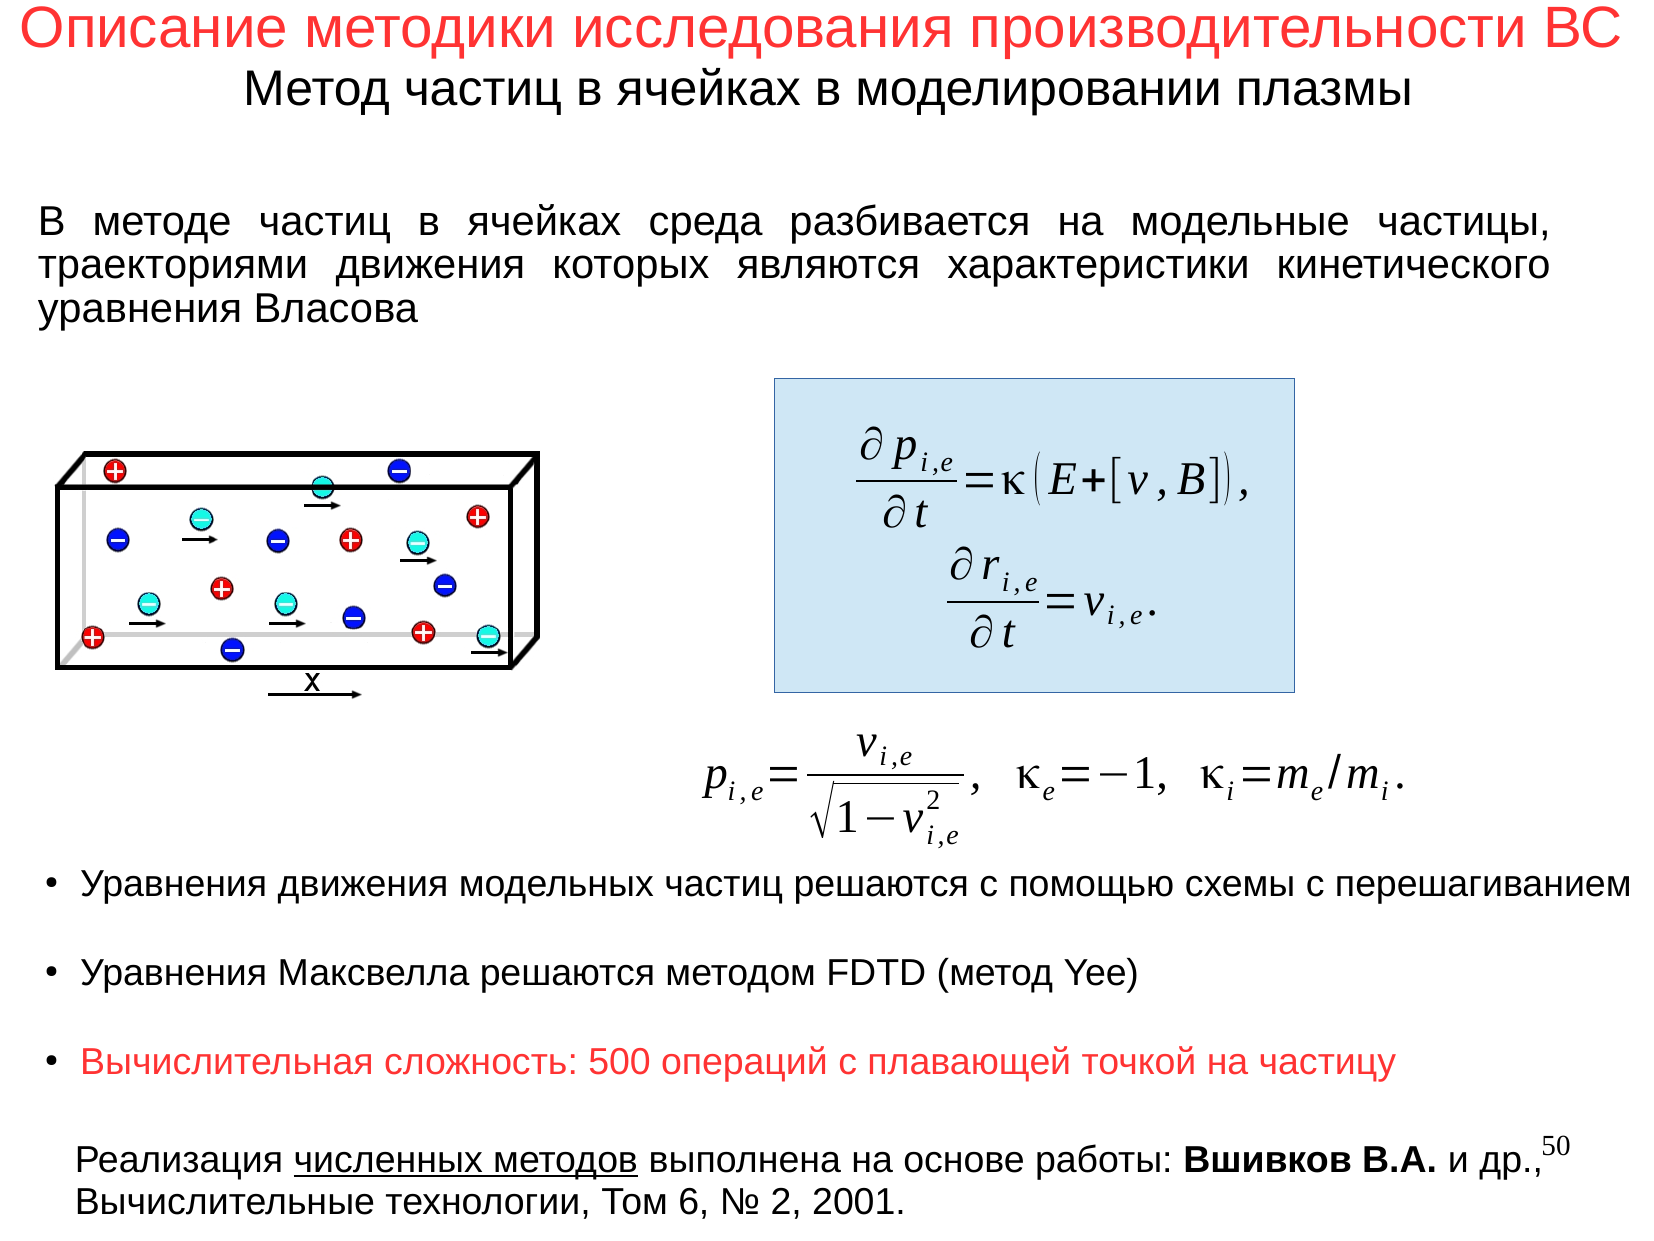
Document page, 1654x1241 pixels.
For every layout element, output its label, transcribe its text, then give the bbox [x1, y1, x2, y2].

text_box Уравнения движения модельных частиц решаются с помощью схемы с перешагиванием Уравнения Максвелла решаются методом FDTD (метод Yee) Вычислительная сложность: 500 операций с плавающей точкой на частицу [30, 855, 1648, 1091]
title Описание методики исследования производительности ВС Метод частиц в ячейках в моделировании плазмы [0, 0, 1654, 251]
chart [687, 418, 1418, 851]
picture [52, 449, 541, 701]
text_box Реализация численных методов выполнена на основе работы: Вшивков В.А. и др., Вычислительные технологии, Том 6, № 2, 2001. [60, 1131, 1559, 1231]
list В методе частиц в ячейках среда разбивается на модельные частицы, траекториями движения которых являются характеристики кинетического уравнения Власова [37, 251, 1552, 503]
